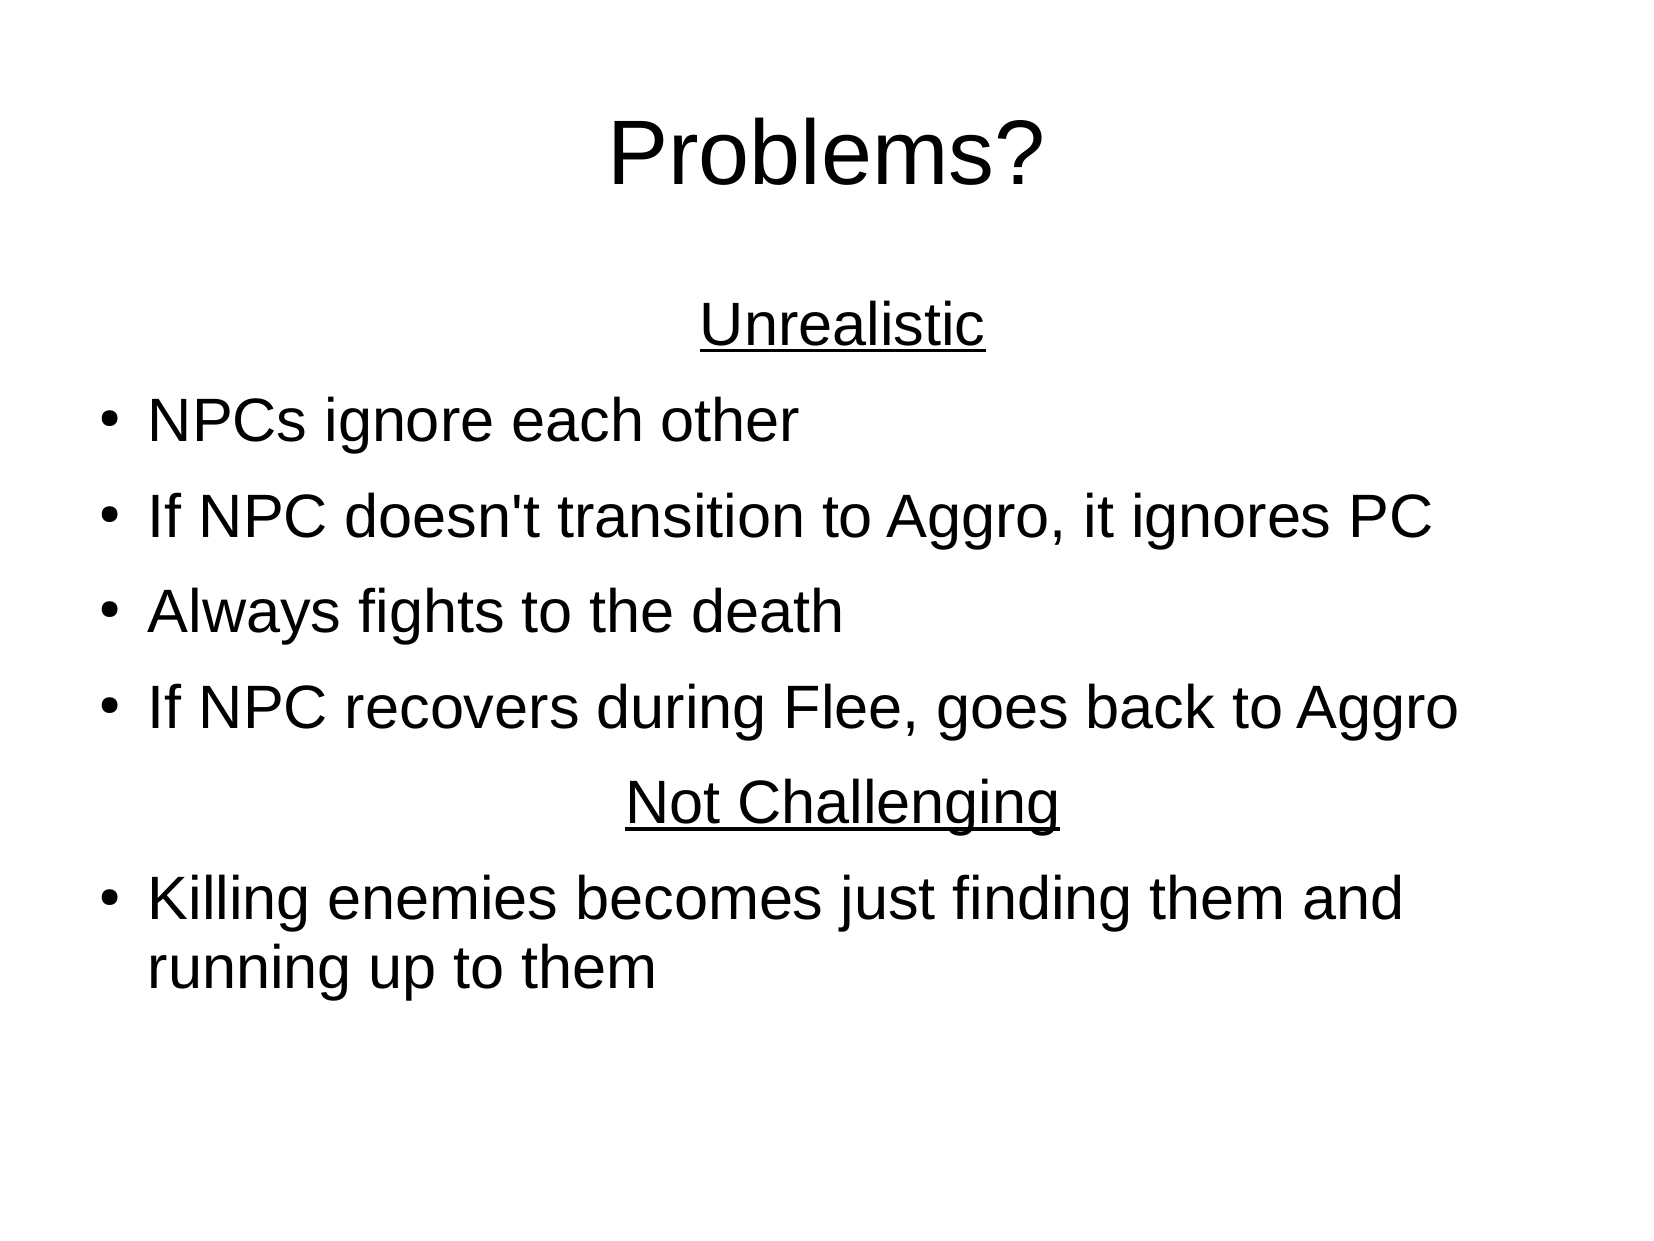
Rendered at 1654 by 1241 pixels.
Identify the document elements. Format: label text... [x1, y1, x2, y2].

list Unrealistic NPCs ignore each other If NPC doesn't transition to Aggro, it ignores PC Always fights to the death If NPC recovers during Flee, goes back to Aggro Not Challenging Killing enemies becomes just finding them and running up to them [82, 290, 1538, 1010]
title Problems? [82, 49, 1571, 257]
